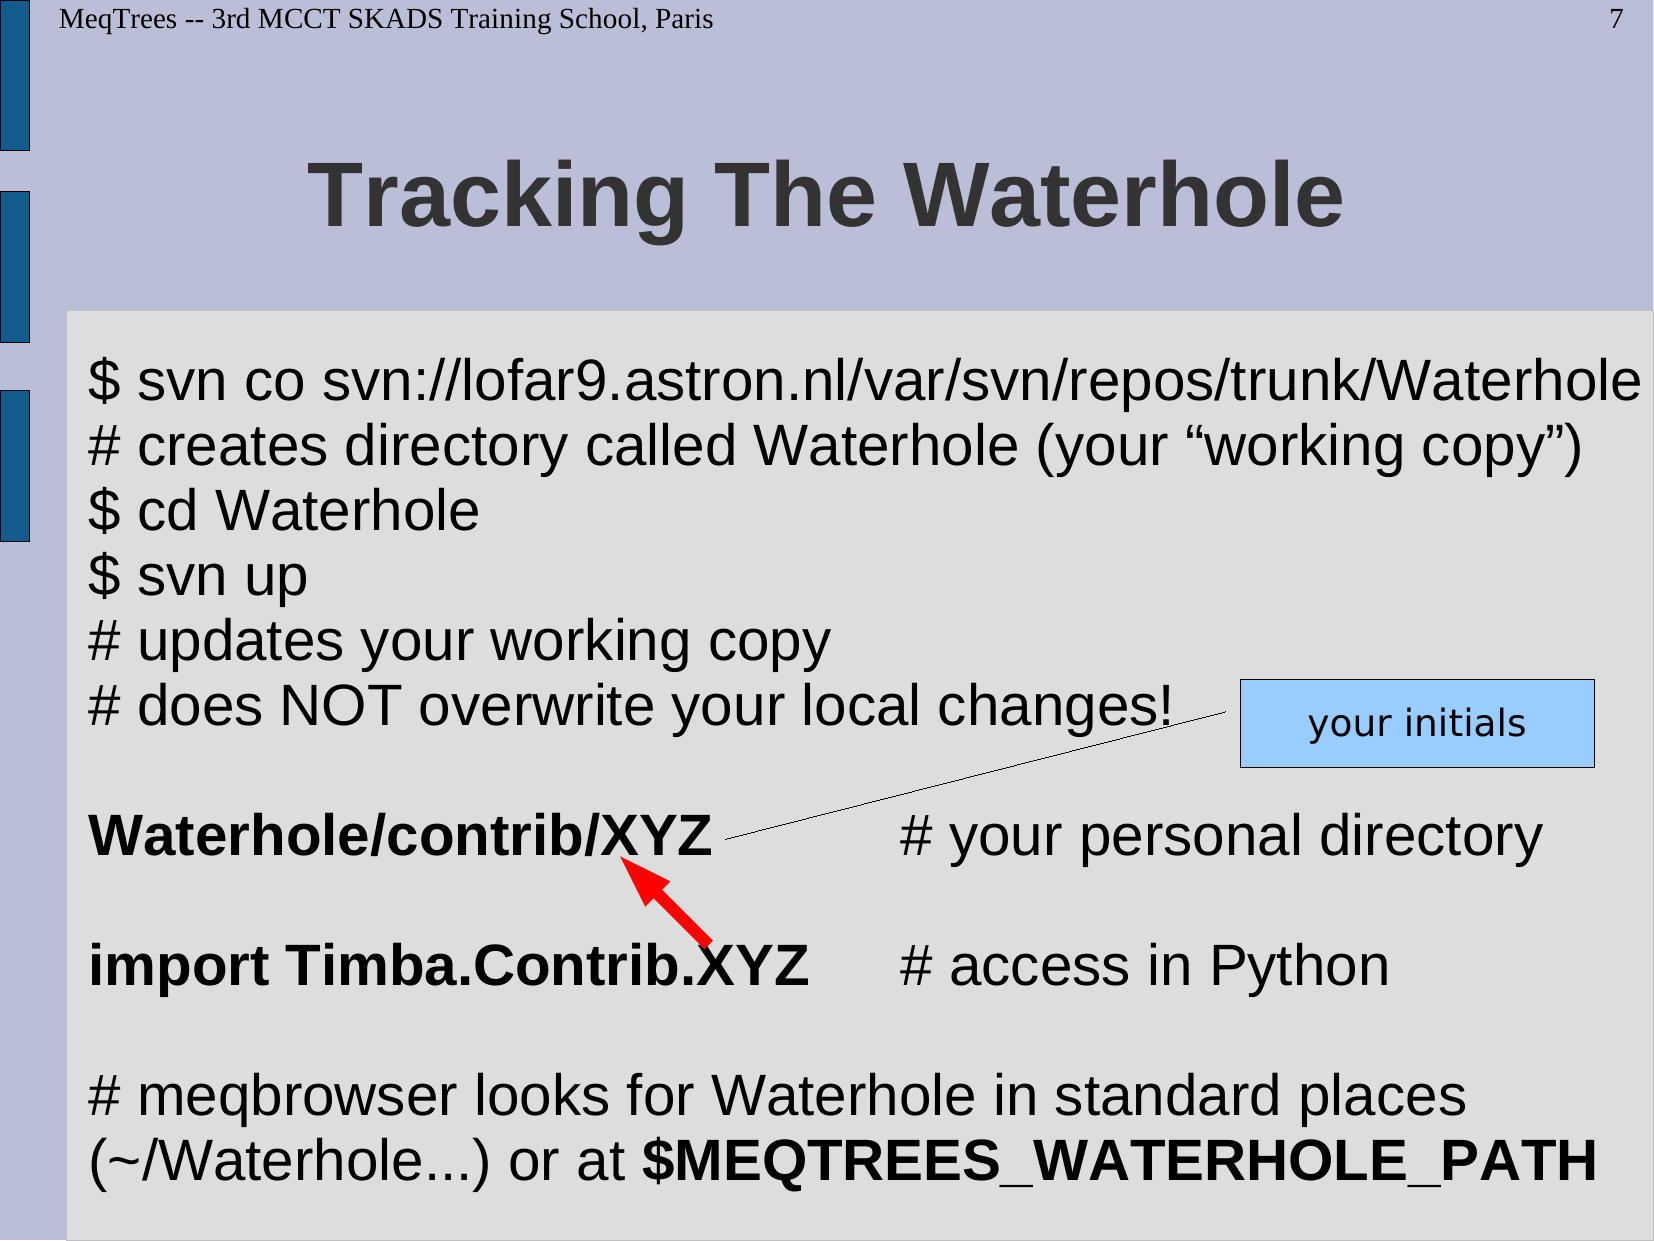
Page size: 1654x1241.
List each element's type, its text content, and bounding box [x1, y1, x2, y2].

title Tracking The Waterhole [121, 98, 1534, 291]
text_box your initials [1240, 679, 1594, 768]
list $ svn co svn://lofar9.astron.nl/var/svn/repos/trunk/Waterhole # creates directory called Waterhole (your “working copy”) $ cd Waterhole $ svn up # updates your working copy # does NOT overwrite your local changes! Waterhole/contrib/XYZ # your personal directory import Timba.Contrib.XYZ # access in Python # meqbrowser looks for Waterhole in standard places (~/Waterhole...) or at $MEQTREES_WATERHOLE_PATH [88, 347, 1654, 1241]
